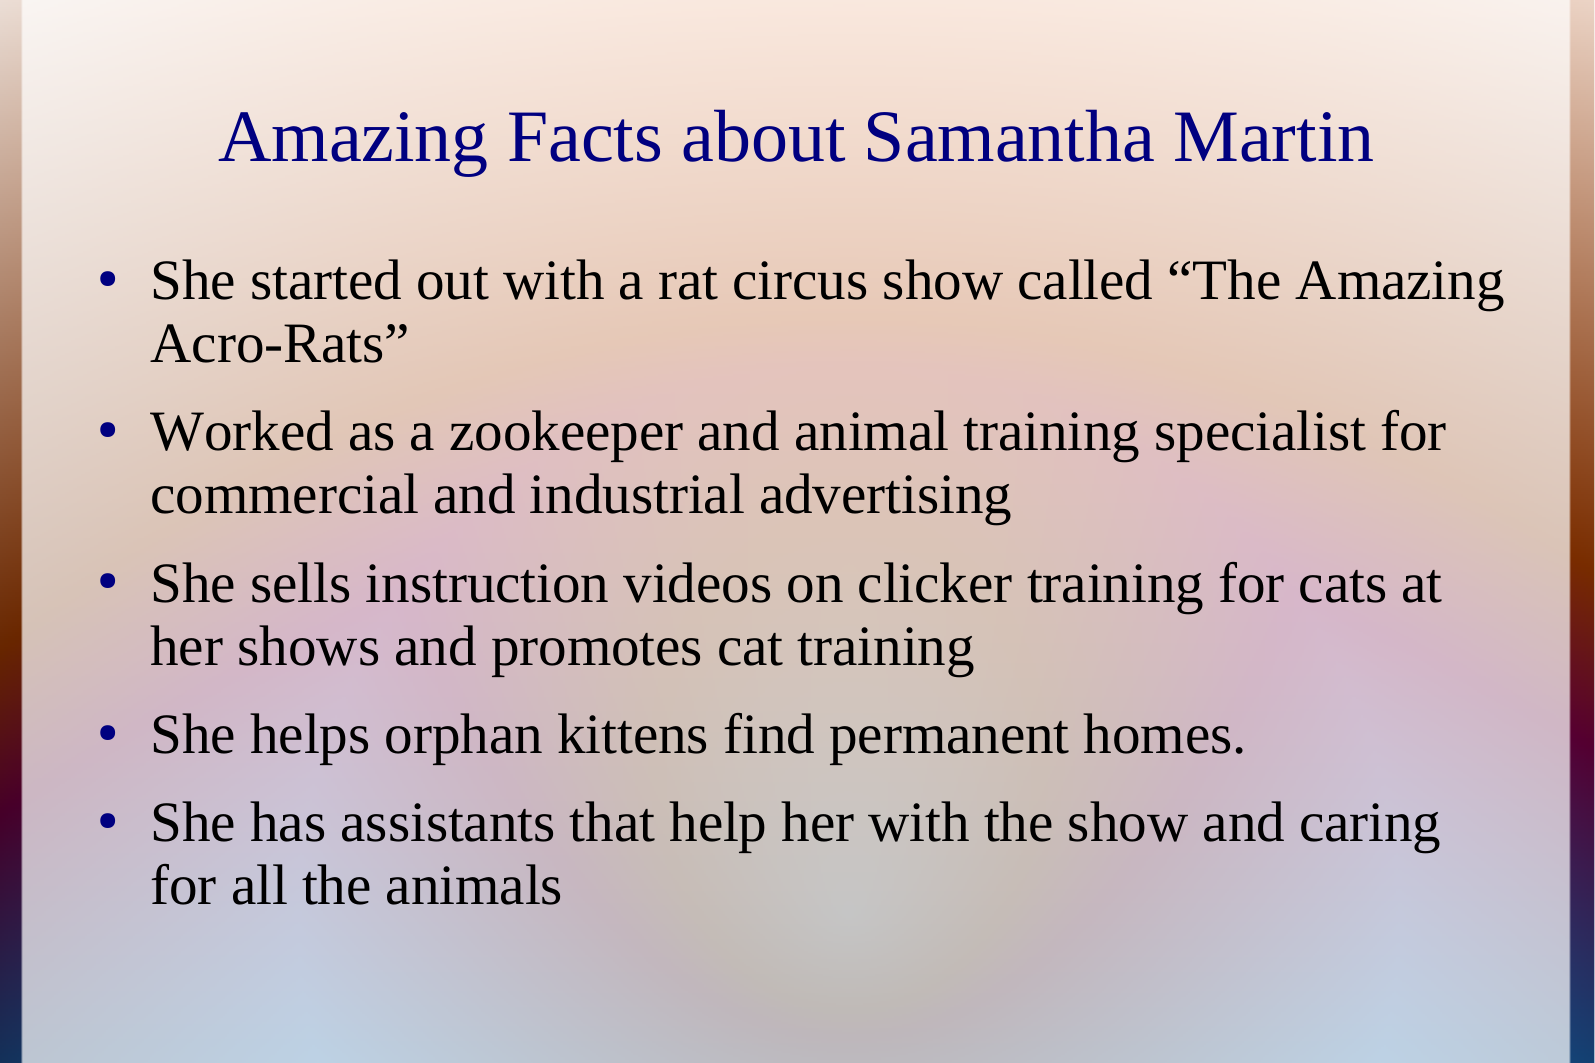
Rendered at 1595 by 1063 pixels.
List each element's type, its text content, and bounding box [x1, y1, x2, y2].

list She started out with a rat circus show called “The Amazing Acro-Rats” Worked as a zookeeper and animal training specialist for commercial and industrial advertising She sells instruction videos on clicker training for cats at her shows and promotes cat training She helps orphan kittens find permanent homes. She has assistants that help her with the show and caring for all the animals [79, 248, 1515, 927]
title Amazing Facts about Samantha Martin [79, 47, 1515, 225]
picture [0, 0, 1595, 1063]
